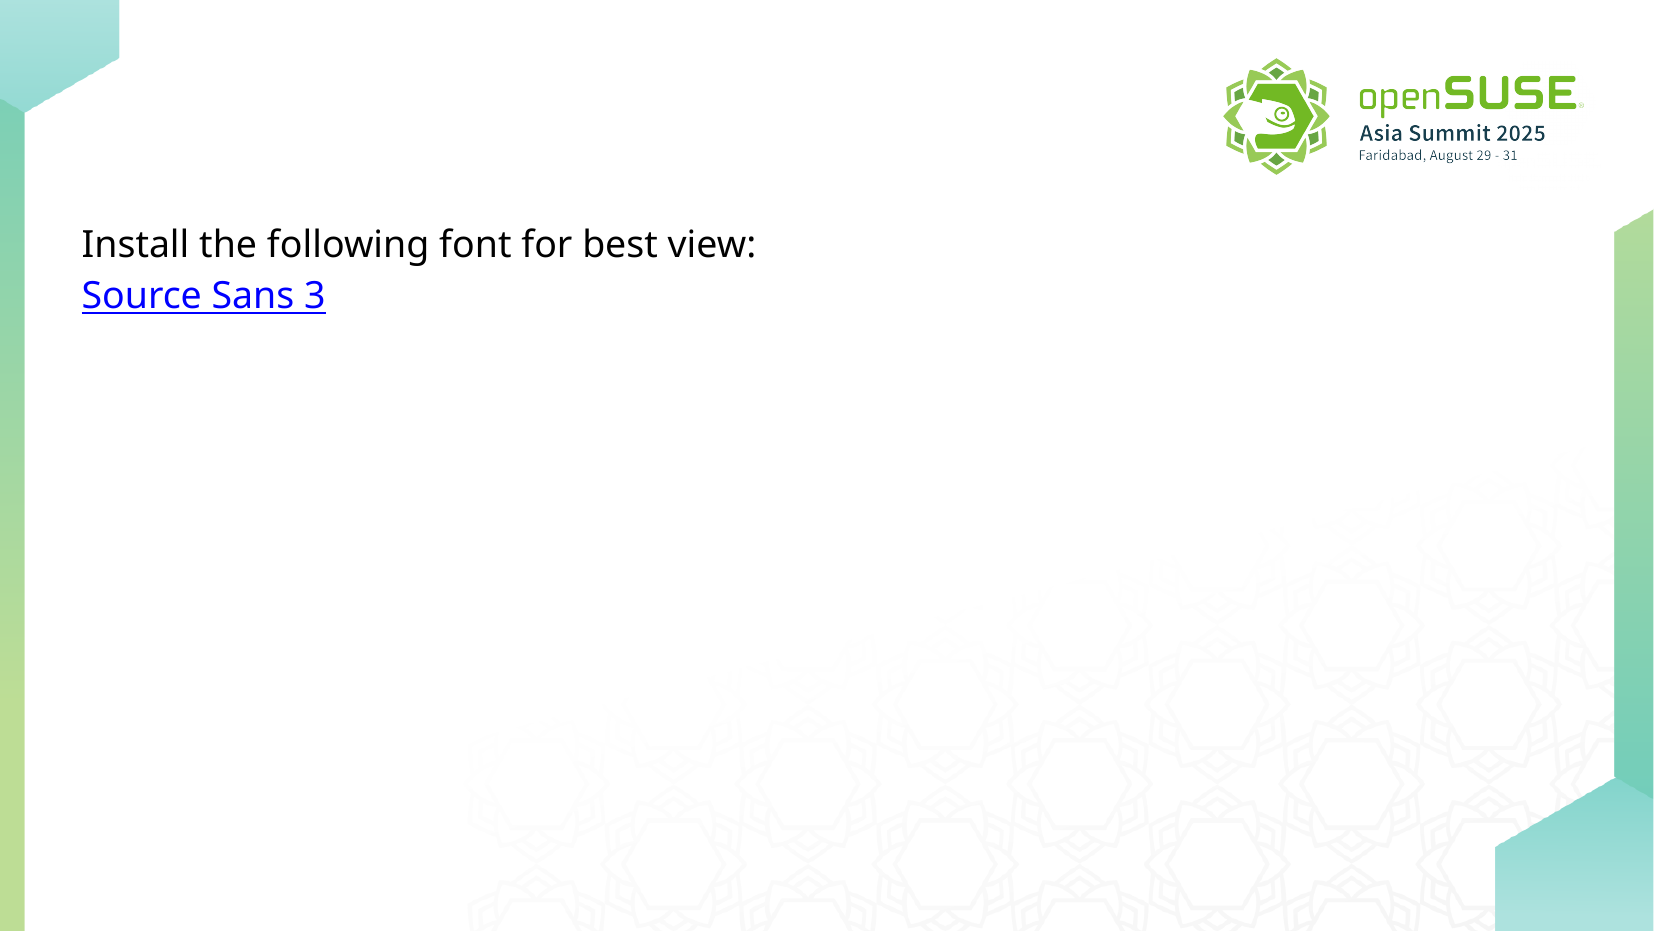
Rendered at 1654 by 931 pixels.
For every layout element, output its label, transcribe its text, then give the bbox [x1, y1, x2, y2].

text_box Install the following font for best view: Source Sans 3 [81, 217, 1570, 758]
picture [0, 0, 1654, 931]
